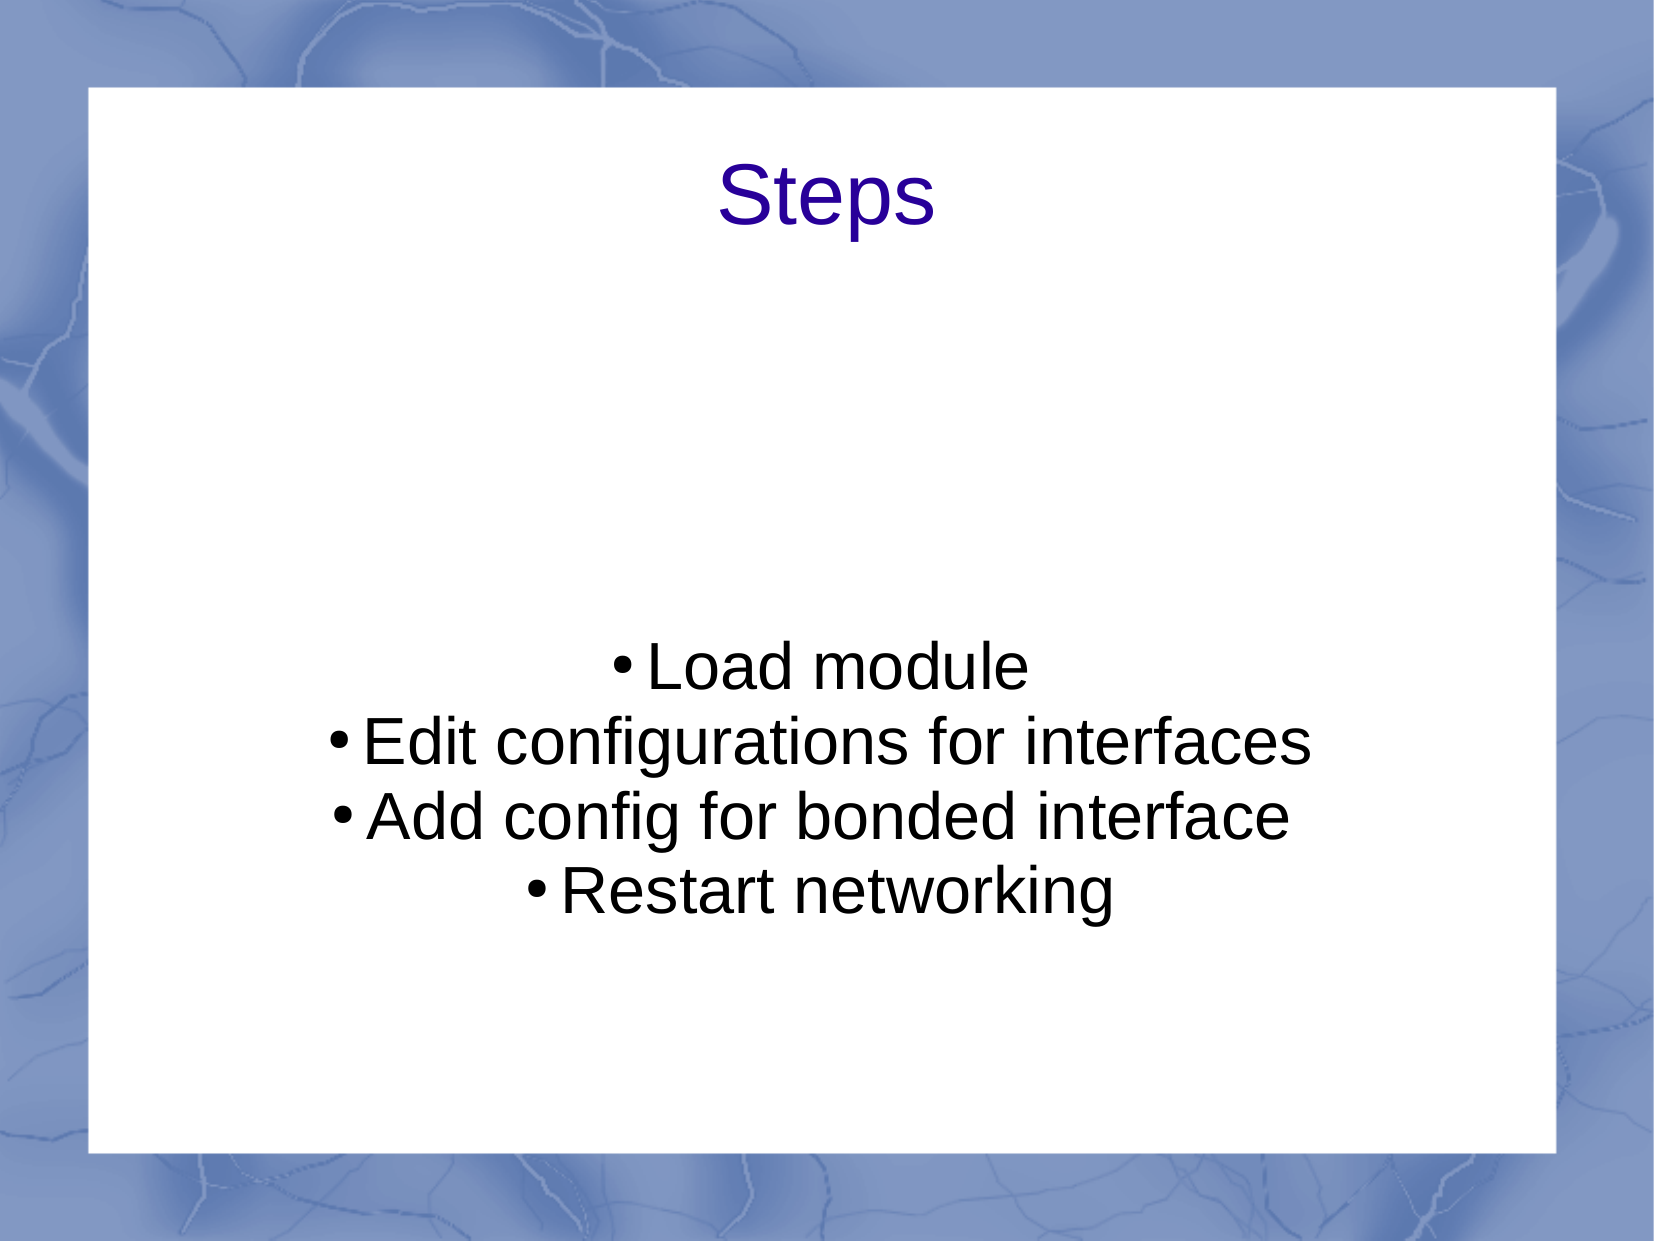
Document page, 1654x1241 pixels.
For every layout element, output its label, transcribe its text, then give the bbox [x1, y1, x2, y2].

subtitle Load module Edit configurations for interfaces Add config for bonded interface Restart networking [147, 325, 1506, 1232]
title Steps [118, 90, 1536, 298]
picture [0, 0, 1654, 1241]
